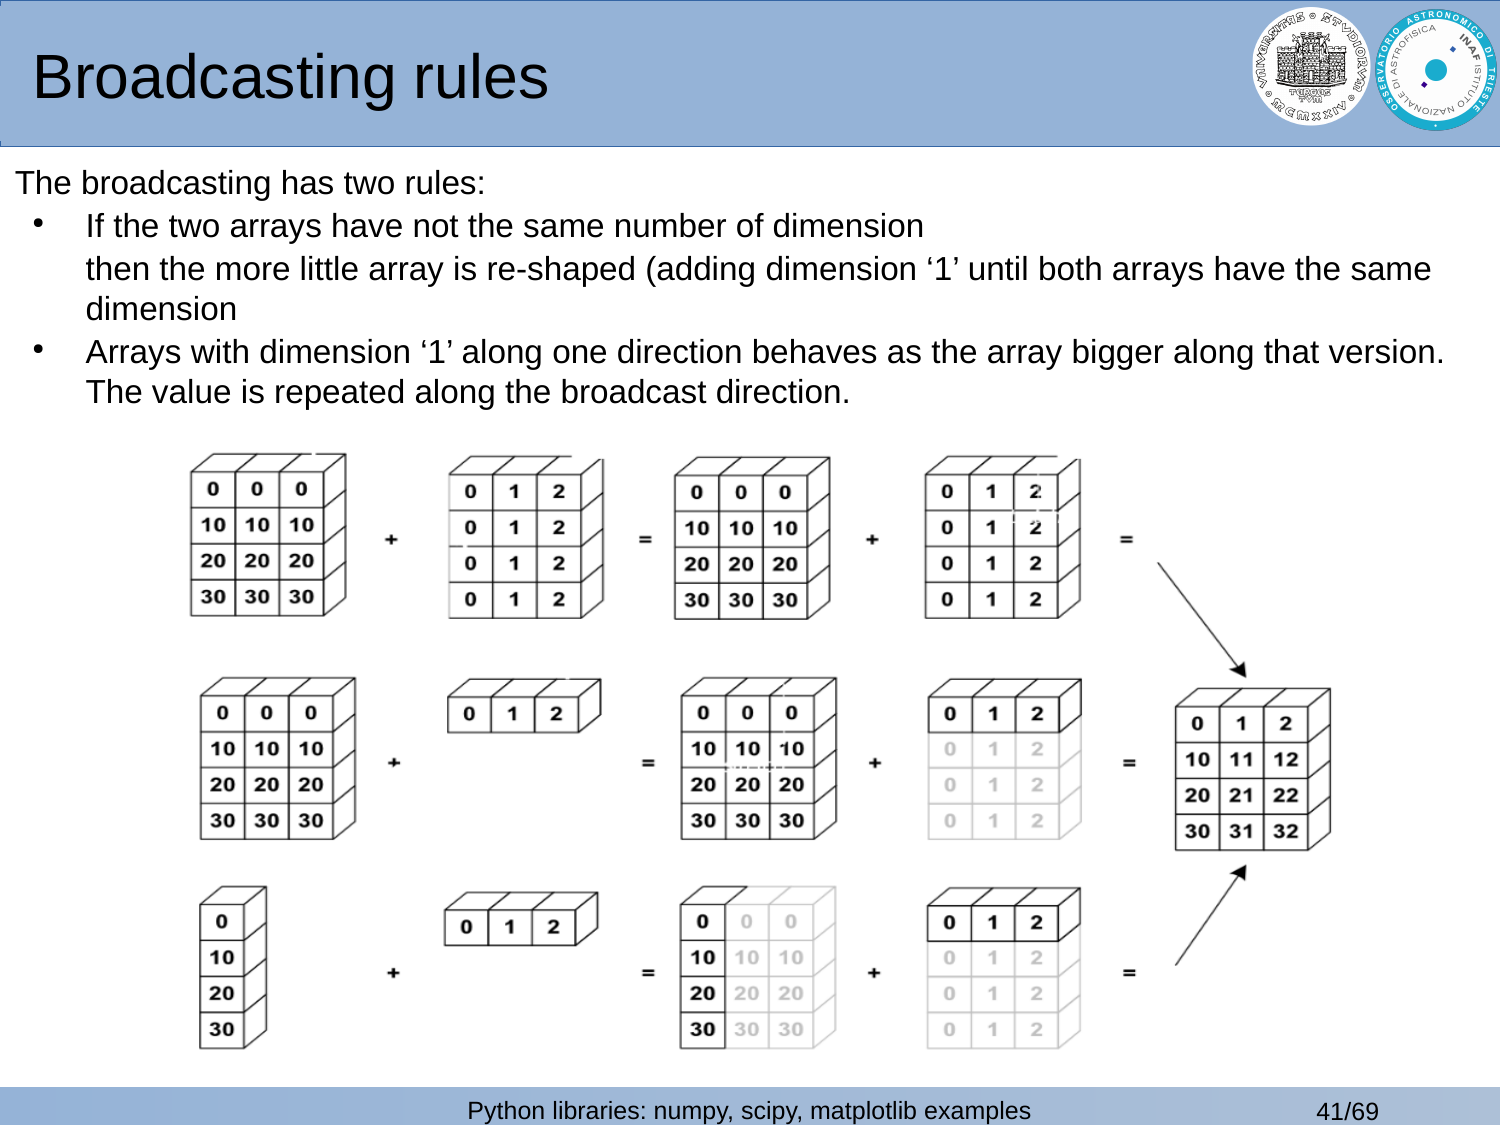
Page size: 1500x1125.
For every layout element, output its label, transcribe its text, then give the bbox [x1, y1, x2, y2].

picture [174, 431, 1342, 1063]
text_box Broadcasting rules [0, 5, 1253, 141]
list The broadcasting has two rules: If the two arrays have not the same number of dimension then the more little array is re-shaped (adding dimension ‘1’ until both arrays have the same dimension Arrays with dimension ‘1’ along one direction behaves as the array bigger along that version. The value is repeated along the broadcast direction. [0, 153, 1500, 1084]
picture [1253, 0, 1500, 153]
